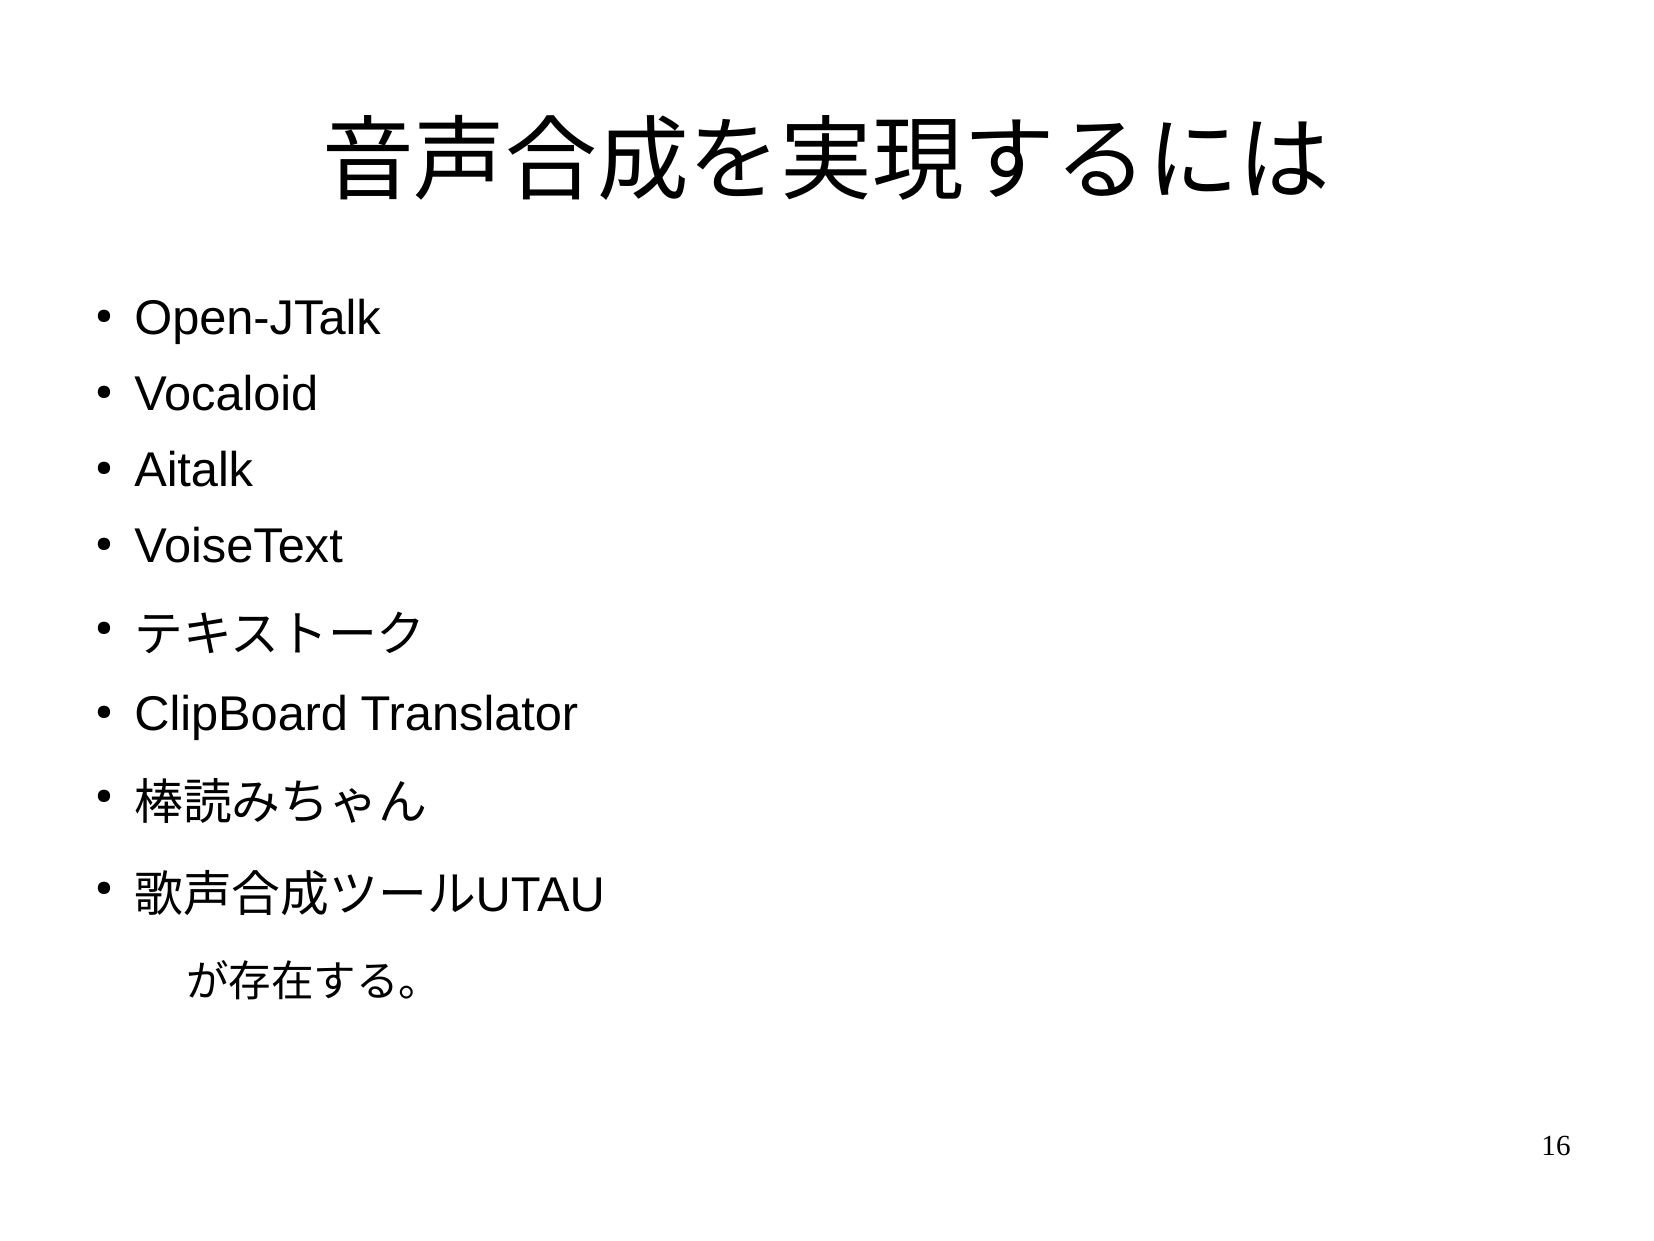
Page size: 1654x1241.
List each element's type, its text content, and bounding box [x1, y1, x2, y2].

title 音声合成を実現するには [82, 49, 1571, 257]
list Open-JTalk Vocaloid Aitalk VoiseText テキストーク ClipBoard Translator 棒読みちゃん 歌声合成ツールUTAU が存在する。 [82, 290, 1571, 1010]
